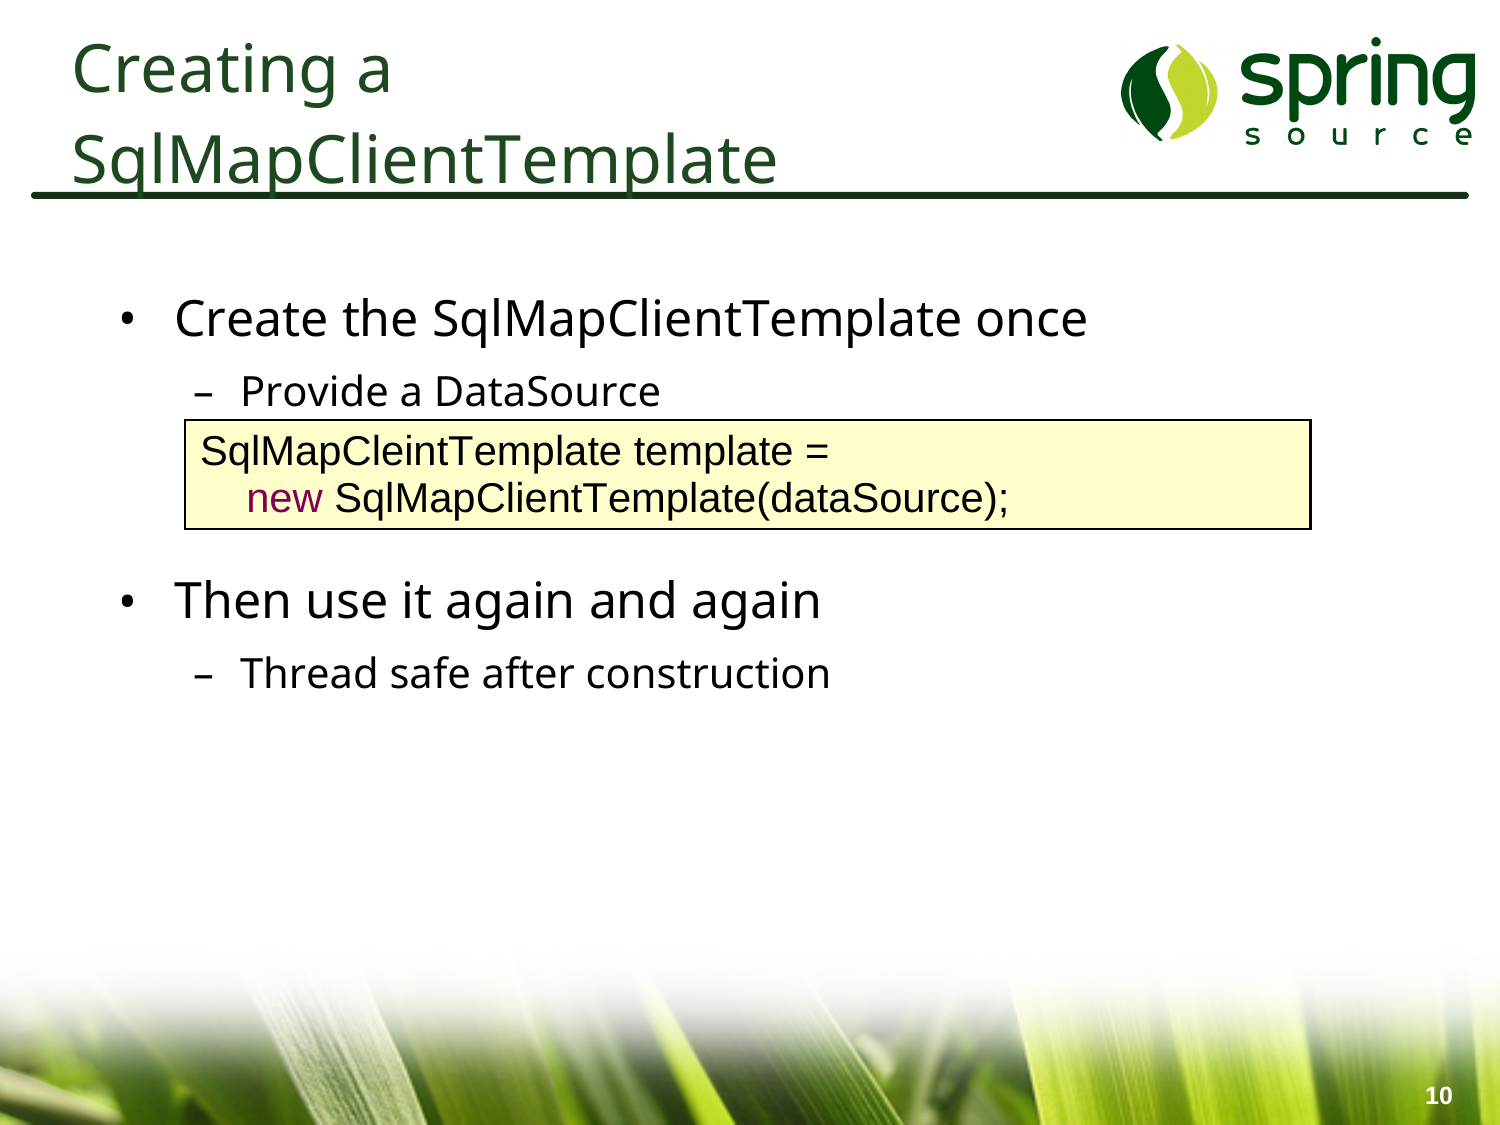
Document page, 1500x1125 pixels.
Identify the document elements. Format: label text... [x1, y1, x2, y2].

list Create the SqlMapClientTemplate once Provide a DataSource Then use it again and again Thread safe after construction [103, 275, 1394, 938]
picture [1121, 37, 1475, 145]
title Creating a SqlMapClientTemplate [56, 13, 1089, 191]
picture [0, 944, 1500, 1125]
